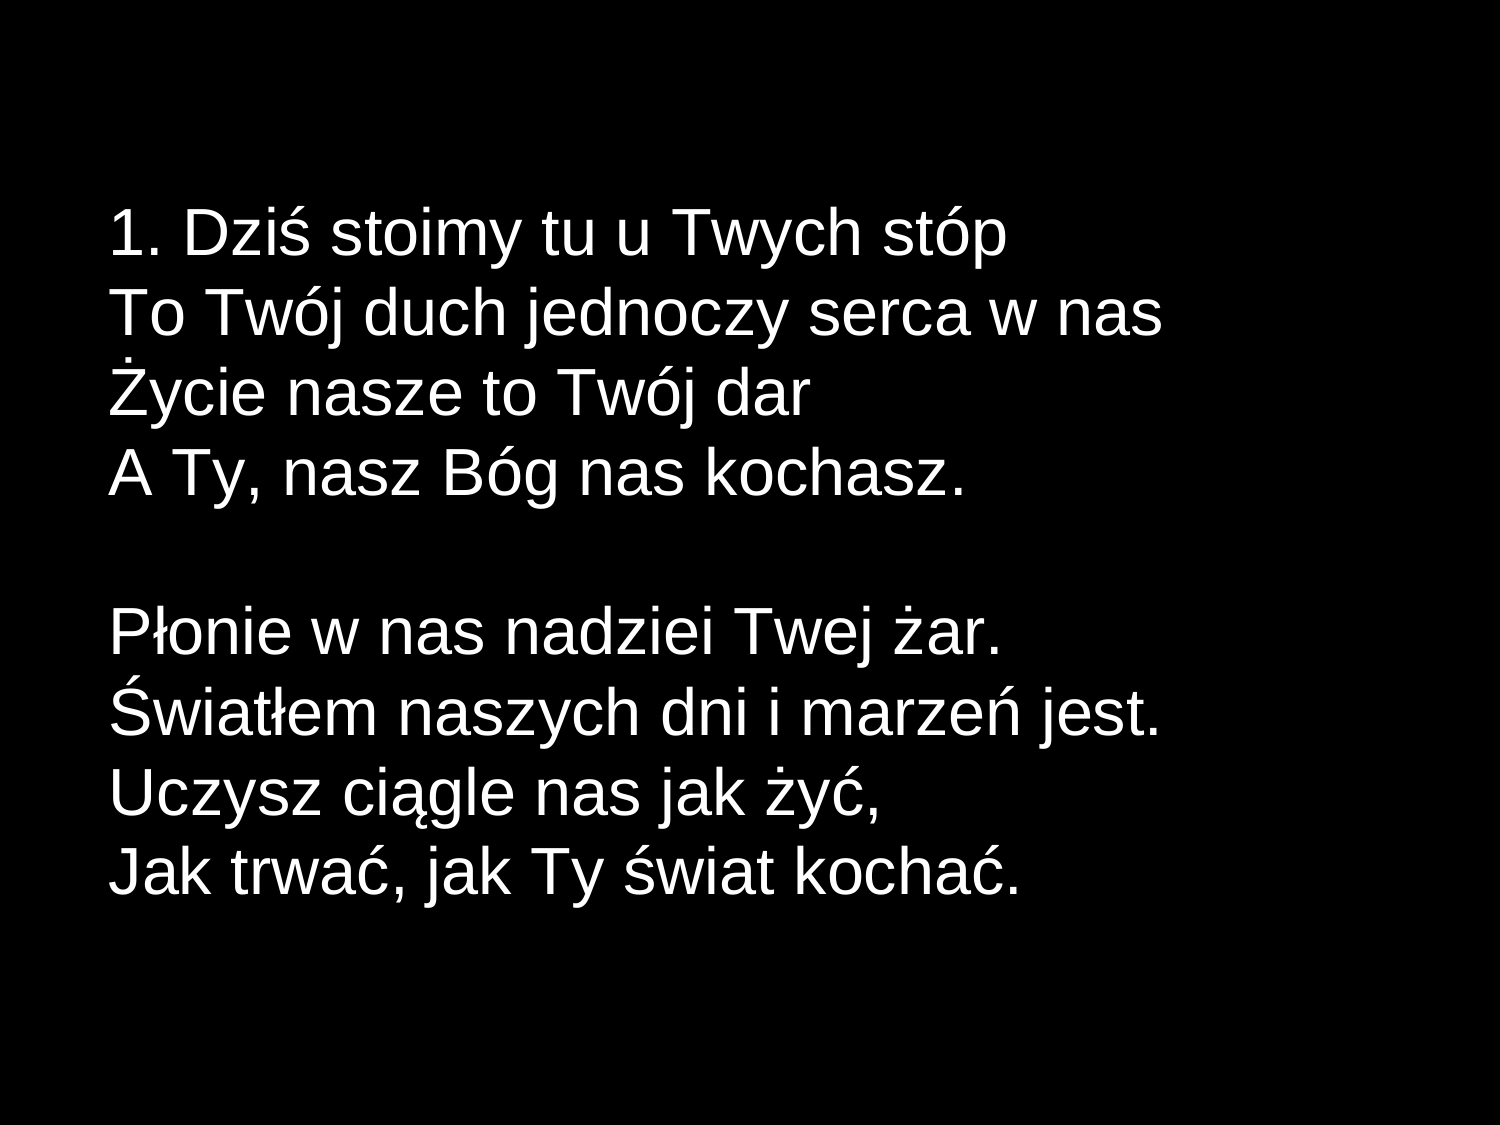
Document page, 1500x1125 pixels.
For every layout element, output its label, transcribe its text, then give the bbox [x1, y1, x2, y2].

text_box 1. Dziś stoimy tu u Twych stóp To Twój duch jednoczy serca w nas Życie nasze to Twój dar A Ty, nasz Bóg nas kochasz. Płonie w nas nadziei Twej żar. Światłem naszych dni i marzeń jest. Uczysz ciągle nas jak żyć, Jak trwać, jak Ty świat kochać. [93, 180, 1465, 917]
